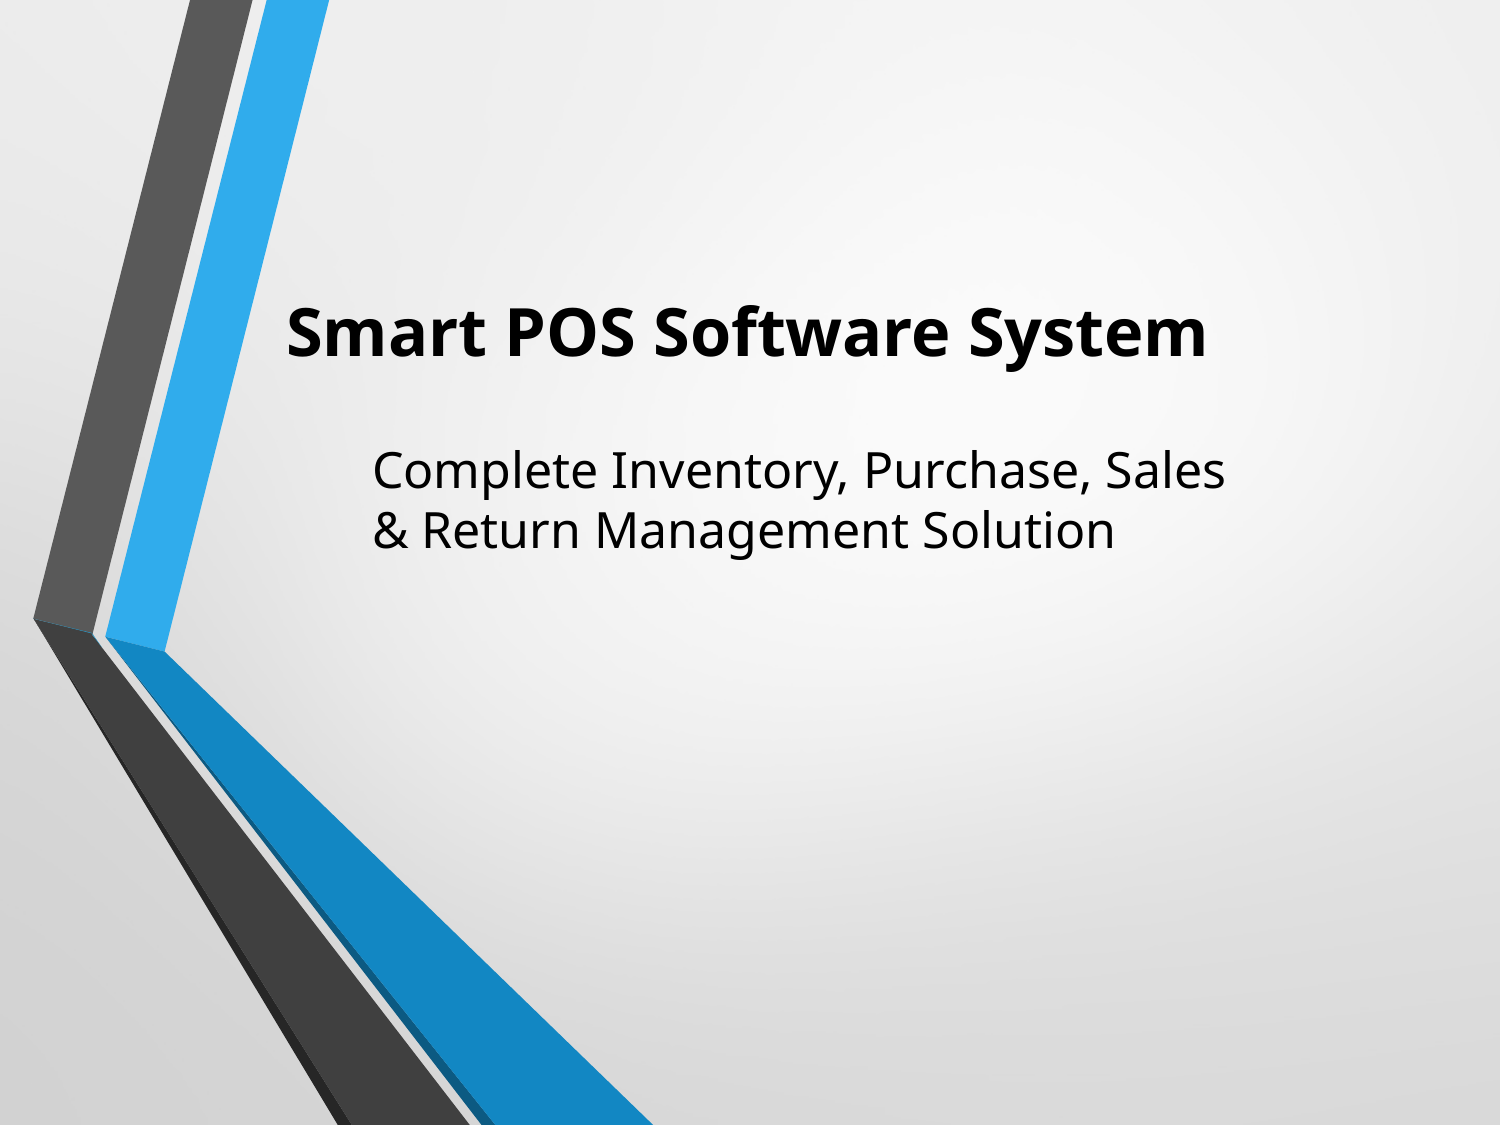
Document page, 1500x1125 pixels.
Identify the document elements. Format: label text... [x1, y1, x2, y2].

title Smart POS Software System [271, 282, 1500, 458]
subtitle Complete Inventory, Purchase, Sales & Return Management Solution [357, 431, 1272, 607]
